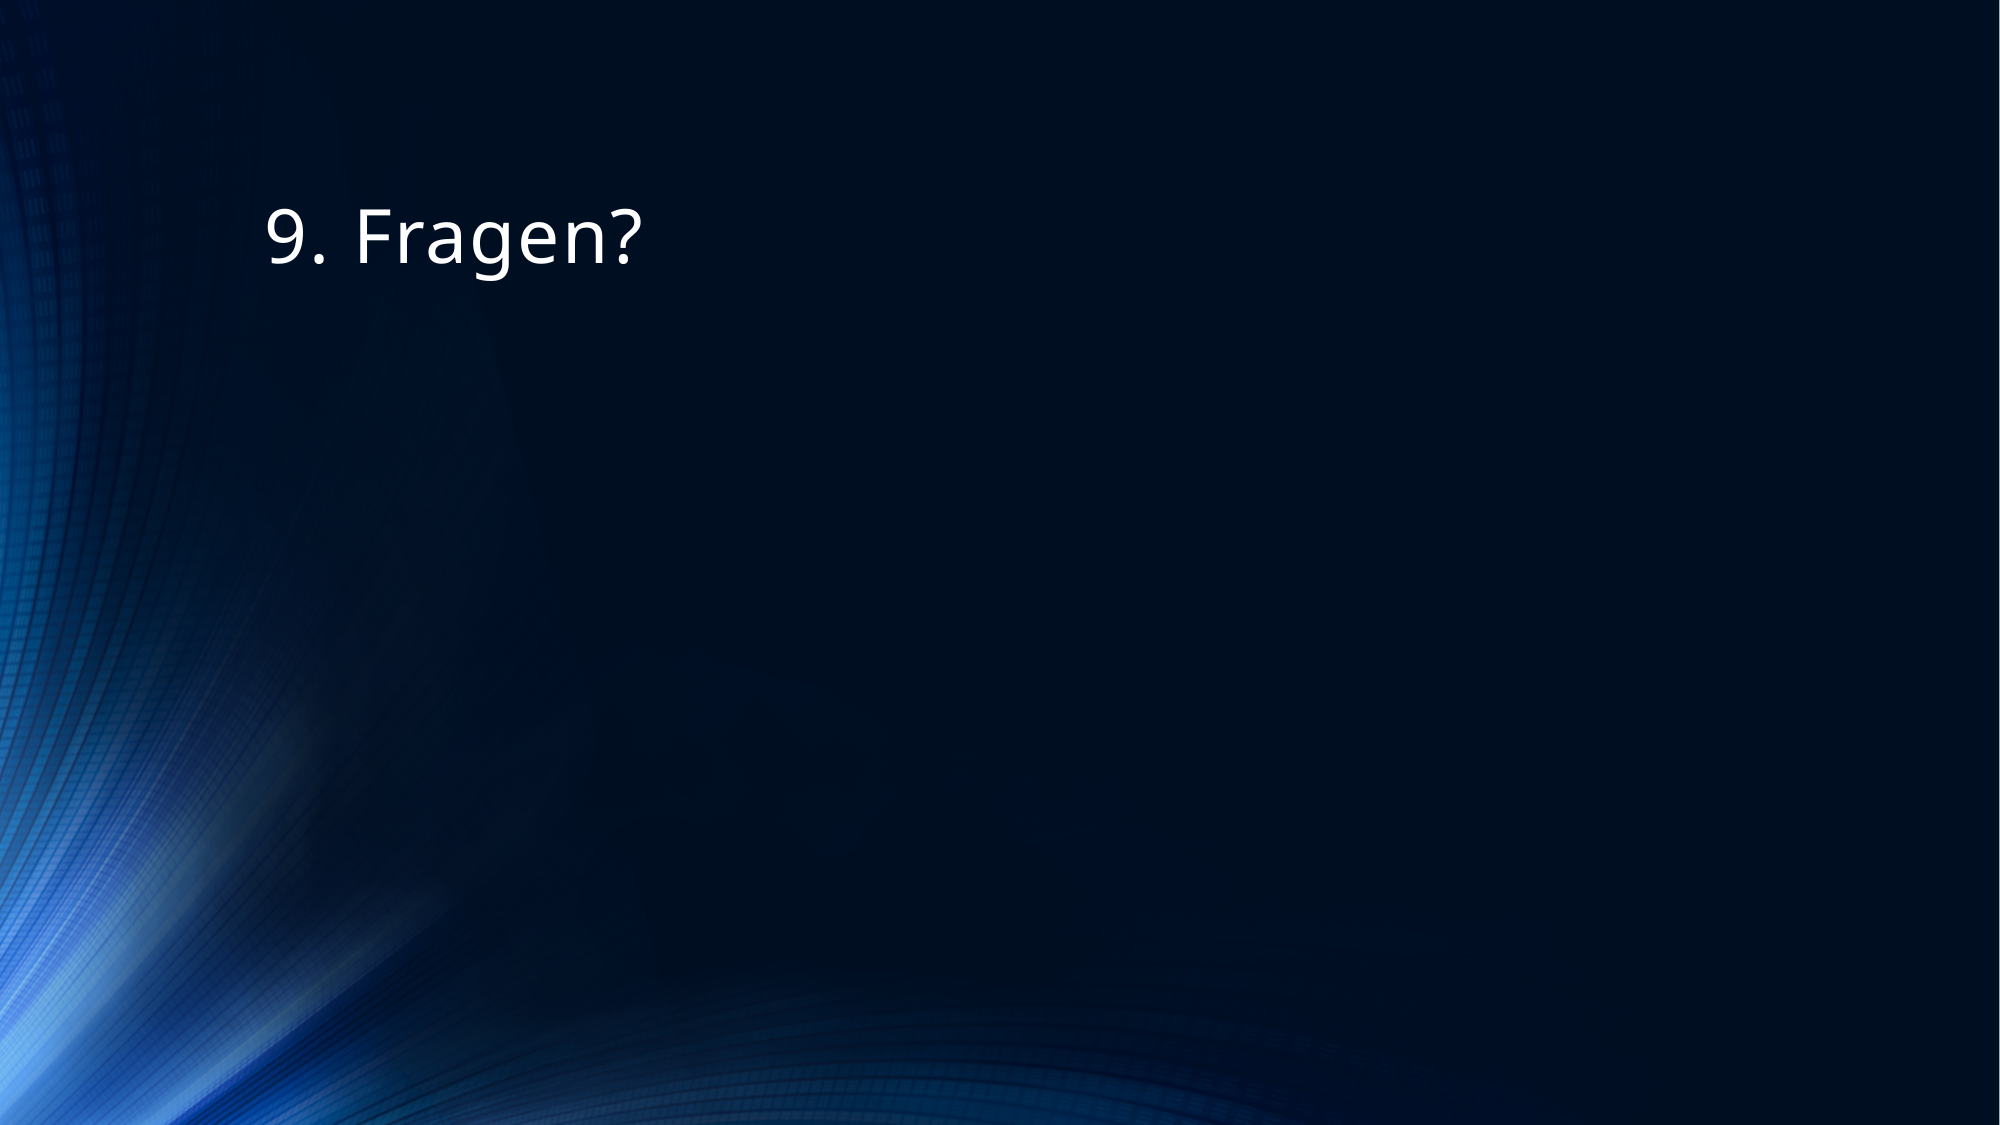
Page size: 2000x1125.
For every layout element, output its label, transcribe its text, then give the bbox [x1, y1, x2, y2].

picture [0, 0, 2000, 1125]
title 9. Fragen? [249, 62, 1750, 288]
